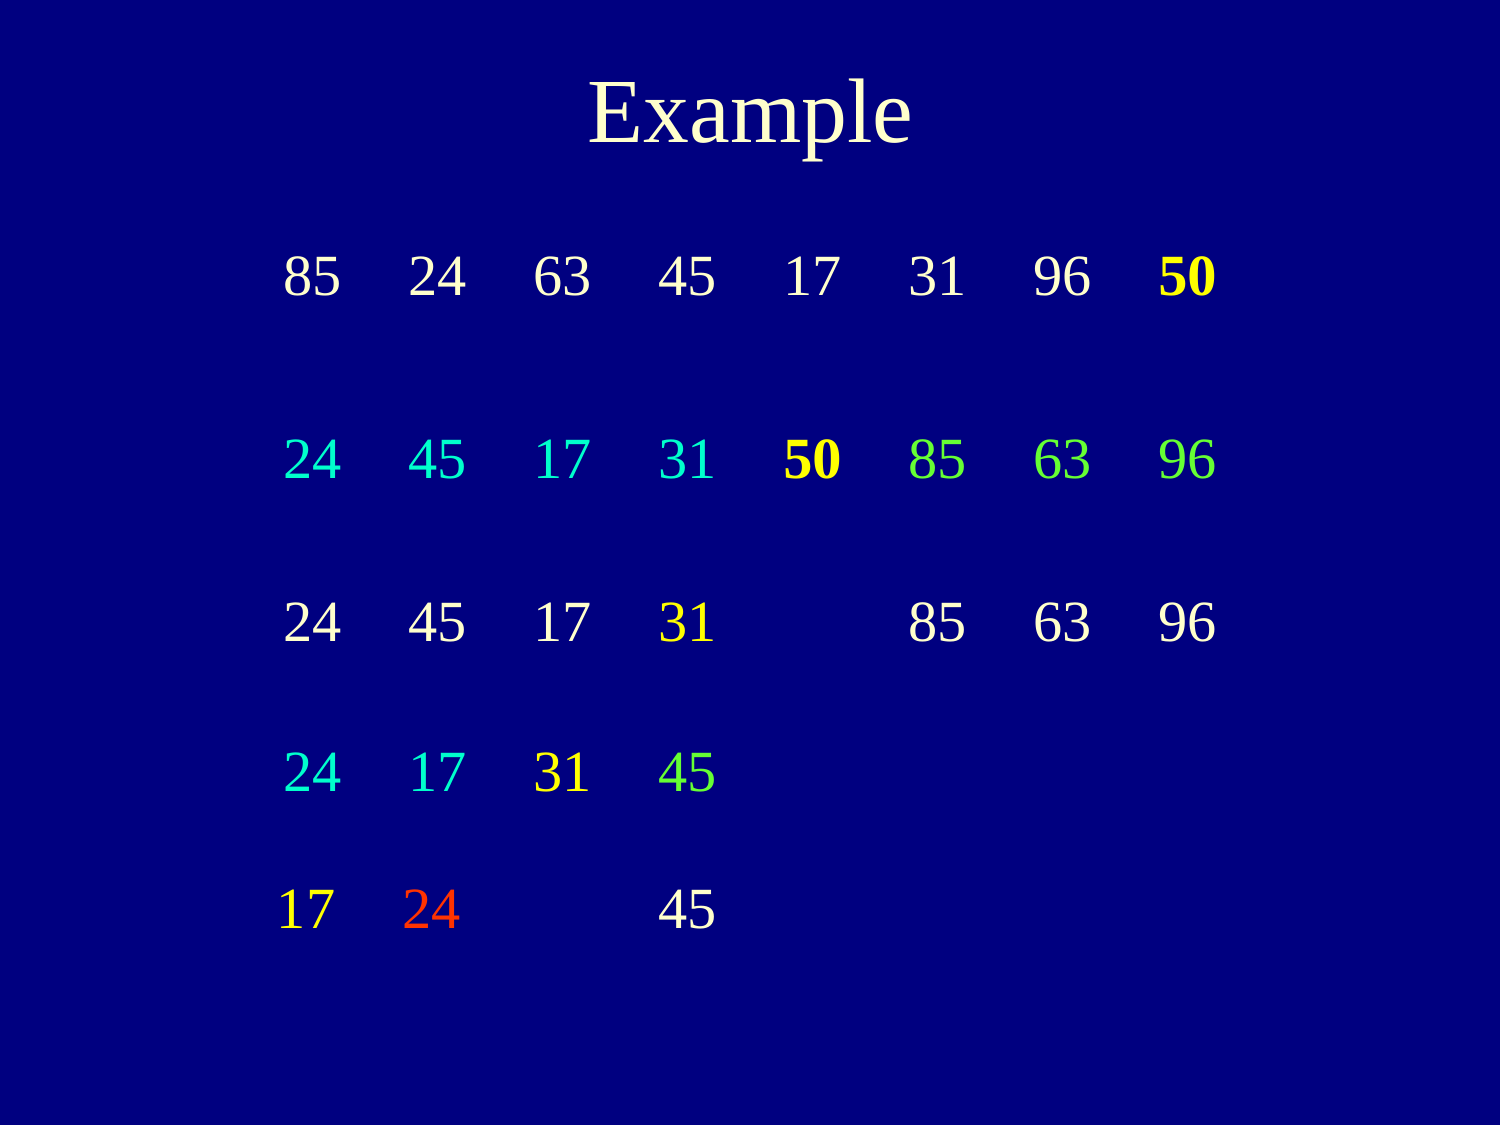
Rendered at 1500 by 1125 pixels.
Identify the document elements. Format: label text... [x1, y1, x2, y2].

table_header 96 [1125, 575, 1250, 675]
table_header 17 [750, 229, 875, 325]
table_header 31 [500, 725, 625, 825]
table_header 45 [375, 413, 500, 512]
table_header 31 [625, 575, 750, 675]
table_header 24 [250, 413, 375, 512]
table_header 63 [1000, 575, 1125, 675]
table_header 24 [362, 863, 500, 962]
table_header 50 [1125, 229, 1250, 325]
table_header 45 [625, 725, 750, 825]
table_header 17 [375, 725, 500, 825]
table_header 31 [625, 413, 750, 512]
table_header 24 [375, 229, 500, 325]
table_header 85 [875, 575, 1000, 675]
table_header 45 [625, 863, 750, 962]
table_header 24 [250, 725, 375, 825]
table_header 17 [500, 575, 625, 675]
table_header 63 [1000, 413, 1125, 512]
table_header 17 [250, 863, 362, 962]
table_header 96 [1125, 413, 1250, 512]
table_header 96 [1000, 229, 1125, 325]
table_header 24 [250, 575, 375, 675]
table_header 31 [875, 229, 1000, 325]
table_header 63 [500, 229, 625, 325]
table_header 85 [250, 229, 375, 325]
table_header 45 [375, 575, 500, 675]
table_header 17 [500, 413, 625, 512]
table_header 45 [625, 229, 750, 325]
table_header 85 [875, 413, 1000, 512]
table_header 50 [750, 413, 875, 512]
title Example [22, 43, 1480, 169]
